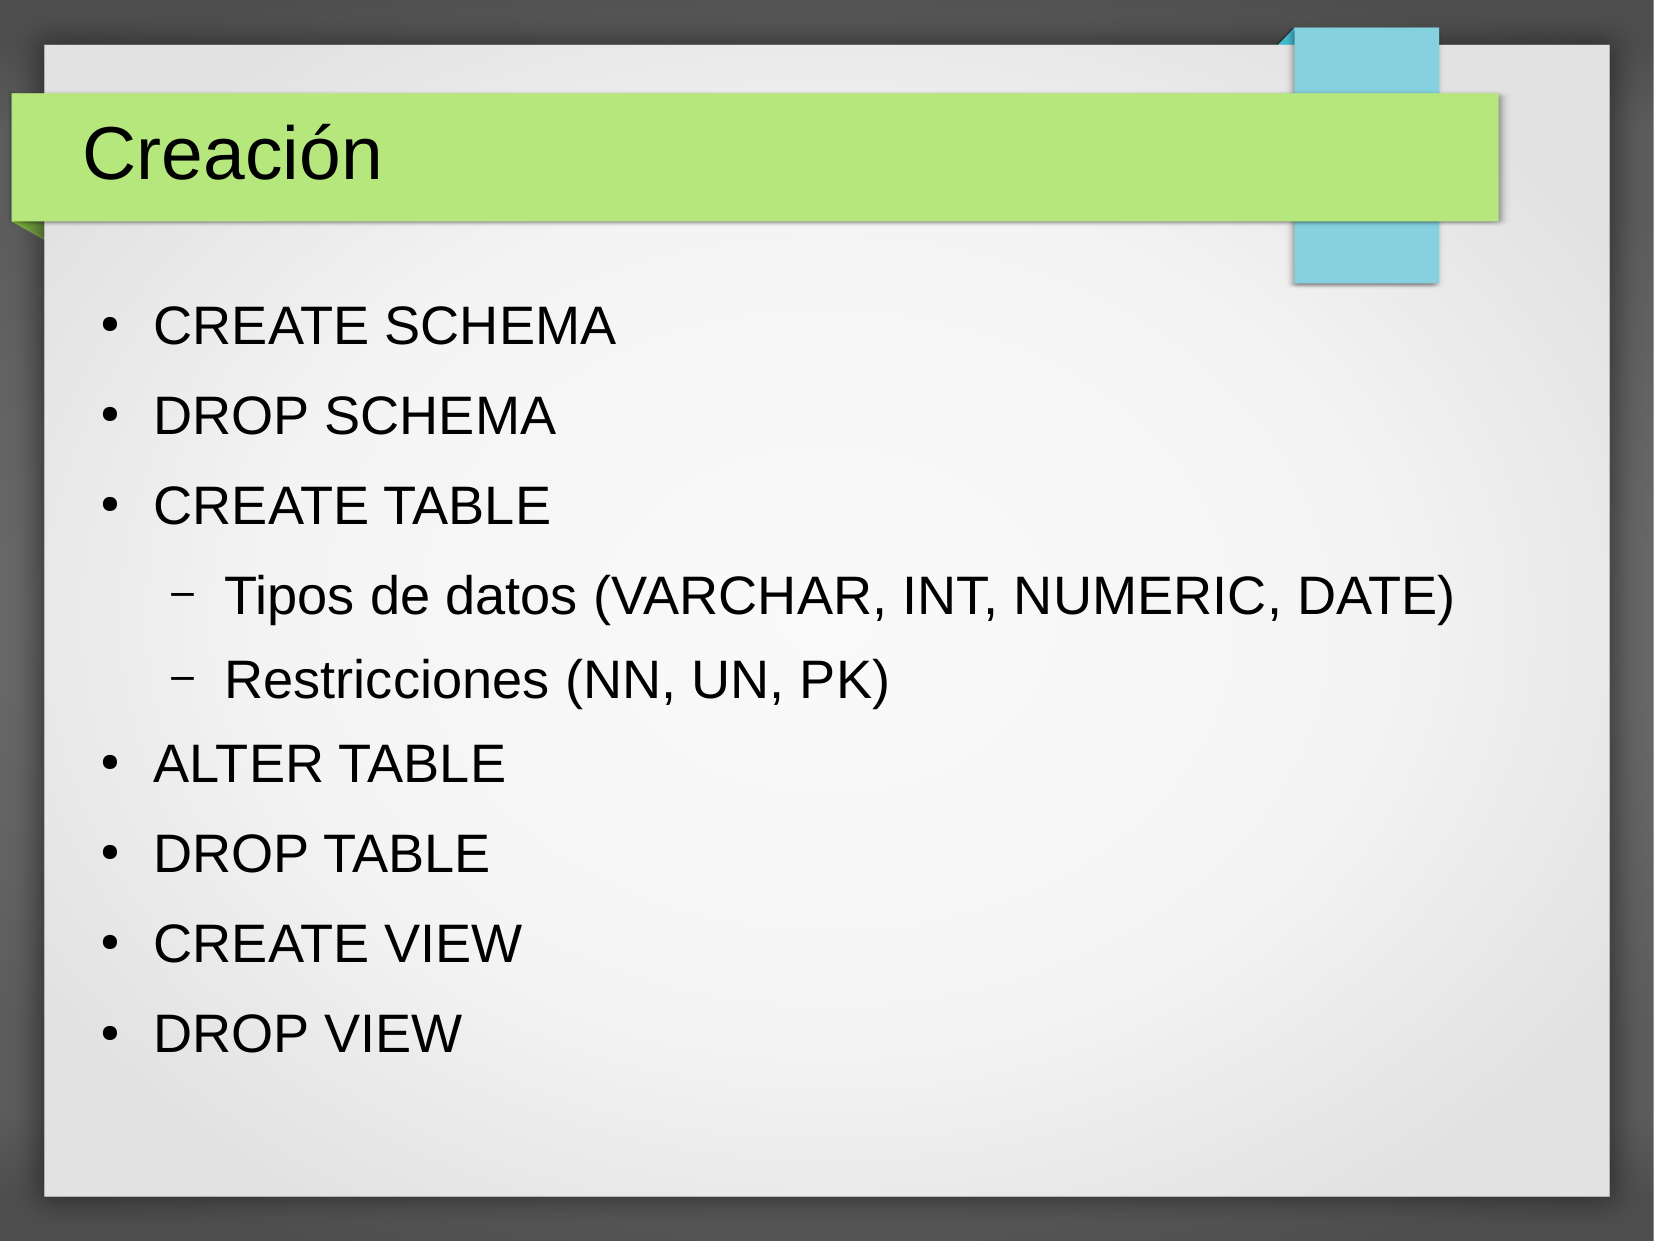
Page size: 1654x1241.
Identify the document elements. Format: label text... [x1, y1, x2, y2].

title Creación [82, 94, 1264, 213]
list CREATE SCHEMA DROP SCHEMA CREATE TABLE Tipos de datos (VARCHAR, INT, NUMERIC, DATE) Restricciones (NN, UN, PK) ALTER TABLE DROP TABLE CREATE VIEW DROP VIEW [82, 295, 1571, 1146]
picture [0, 0, 1654, 1241]
